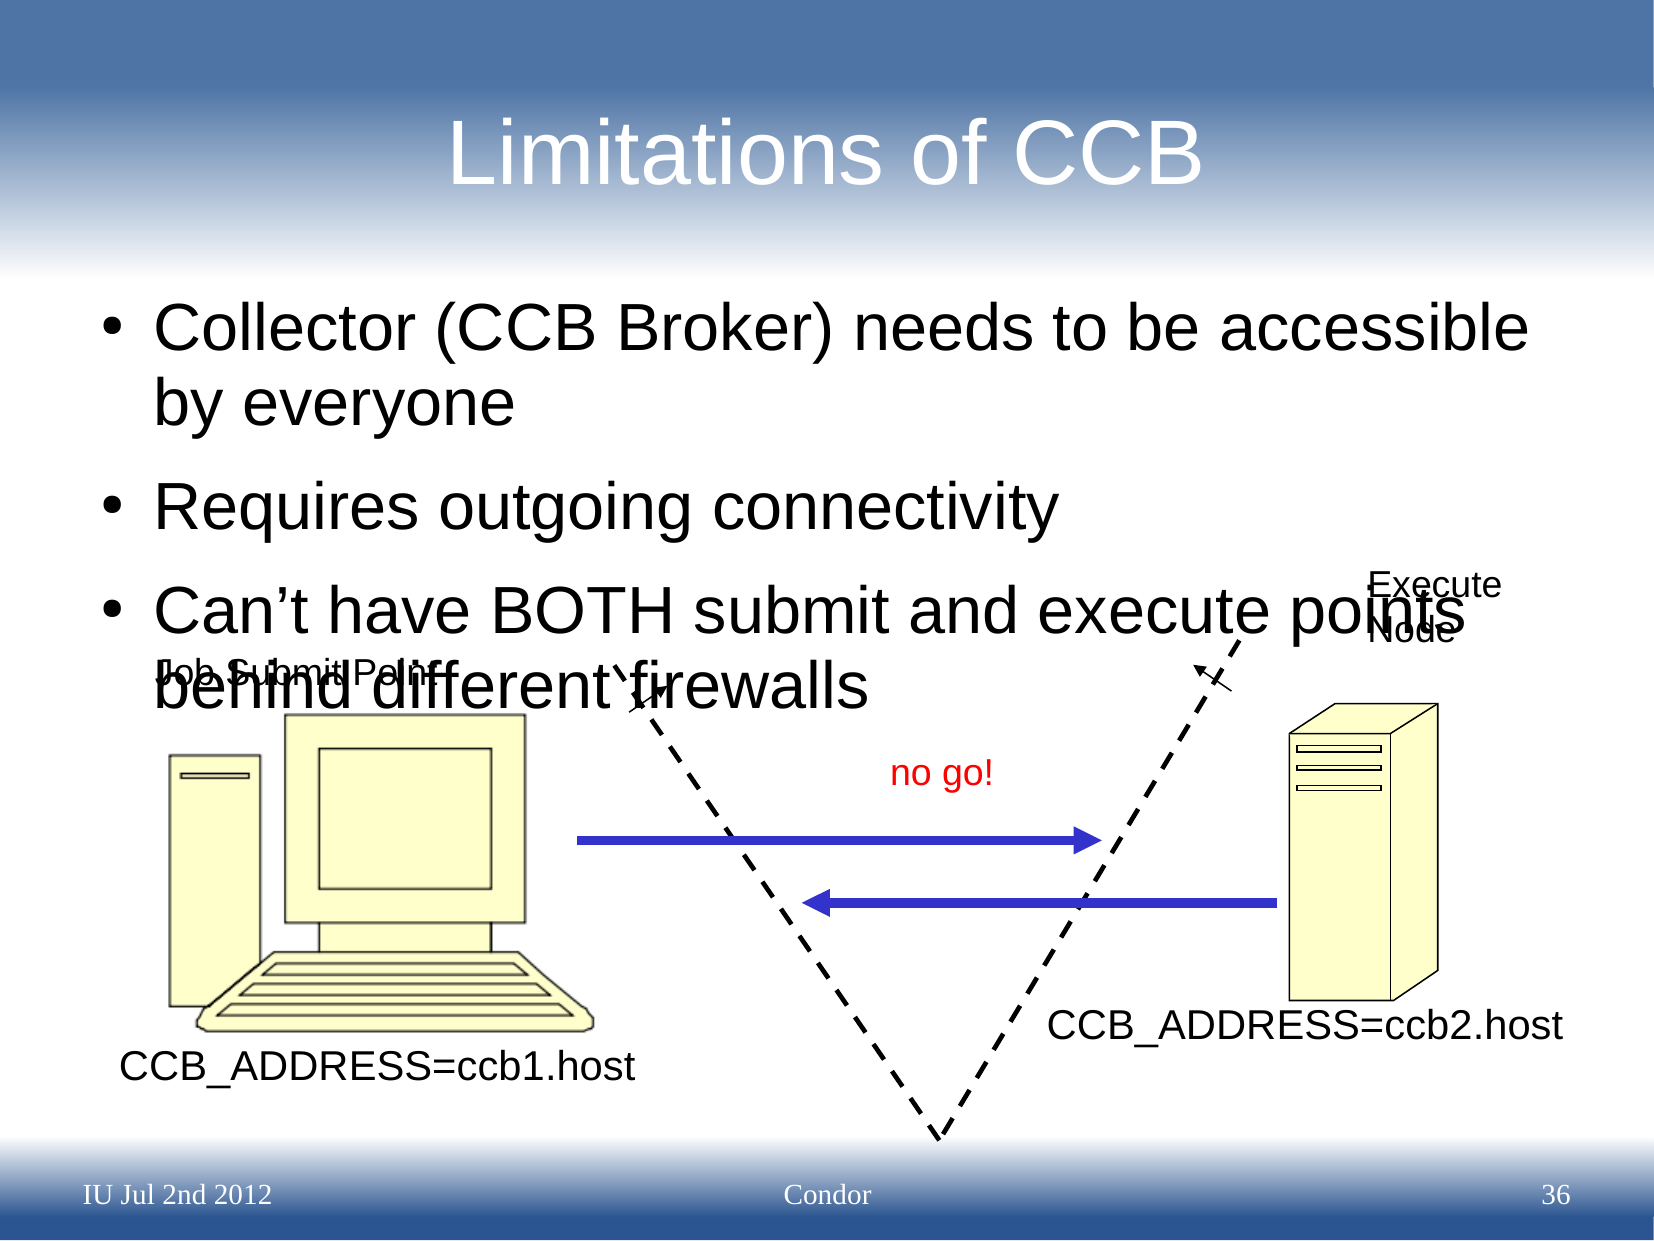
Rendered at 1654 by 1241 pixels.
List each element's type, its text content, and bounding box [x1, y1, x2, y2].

title Limitations of CCB [82, 56, 1571, 250]
list Collector (CCB Broker) needs to be accessible by everyone Requires outgoing connectivity Can’t have BOTH submit and execute points behind different firewalls [82, 290, 1571, 642]
picture [142, 701, 596, 1031]
text_box CCB_ADDRESS=ccb1.host [104, 1031, 651, 1098]
text_box Job Submit Point [126, 640, 640, 701]
text_box [1289, 703, 1438, 990]
text_box CCB_ADDRESS=ccb2.host [1031, 990, 1579, 1056]
text_box Execute Node [1339, 552, 1577, 659]
text_box no go! [875, 740, 1010, 801]
